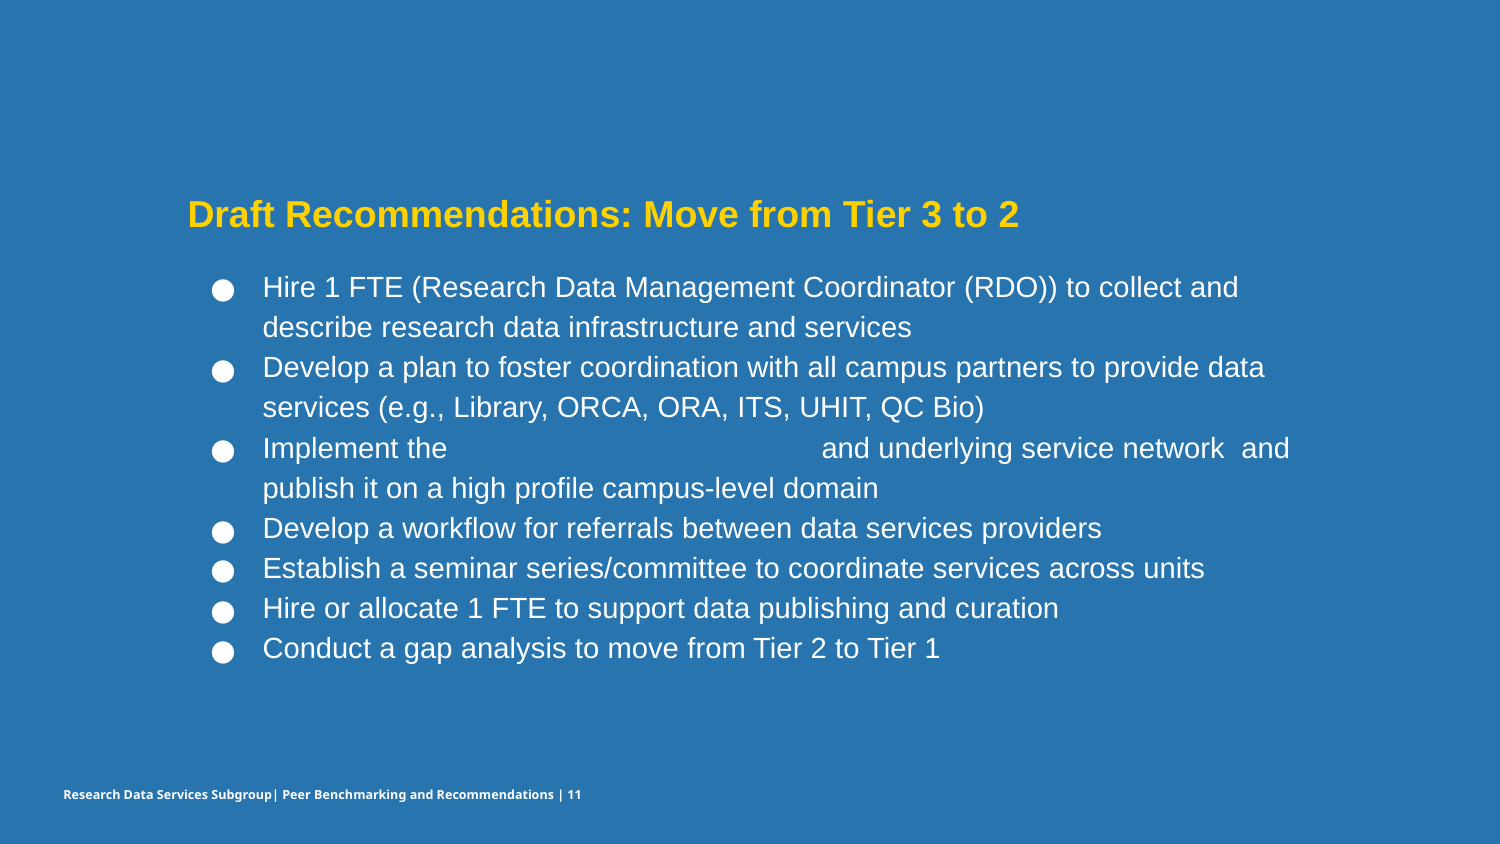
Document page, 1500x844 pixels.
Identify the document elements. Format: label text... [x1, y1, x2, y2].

title Draft Recommendations: Move from Tier 3 to 2 [187, 138, 1313, 236]
list Hire 1 FTE (Research Data Management Coordinator (RDO)) to collect and describe research data infrastructure and services Develop a plan to foster coordination with all campus partners to provide data services (e.g., Library, ORCA, ORA, ITS, UHIT, QC Bio) Implement the research data lifecycle map and underlying service network and publish it on a high profile campus-level domain Develop a workflow for referrals between data services providers Establish a seminar series/committee to coordinate services across units Hire or allocate 1 FTE to support data publishing and curation Conduct a gap analysis to move from Tier 2 to Tier 1 [187, 263, 1312, 684]
